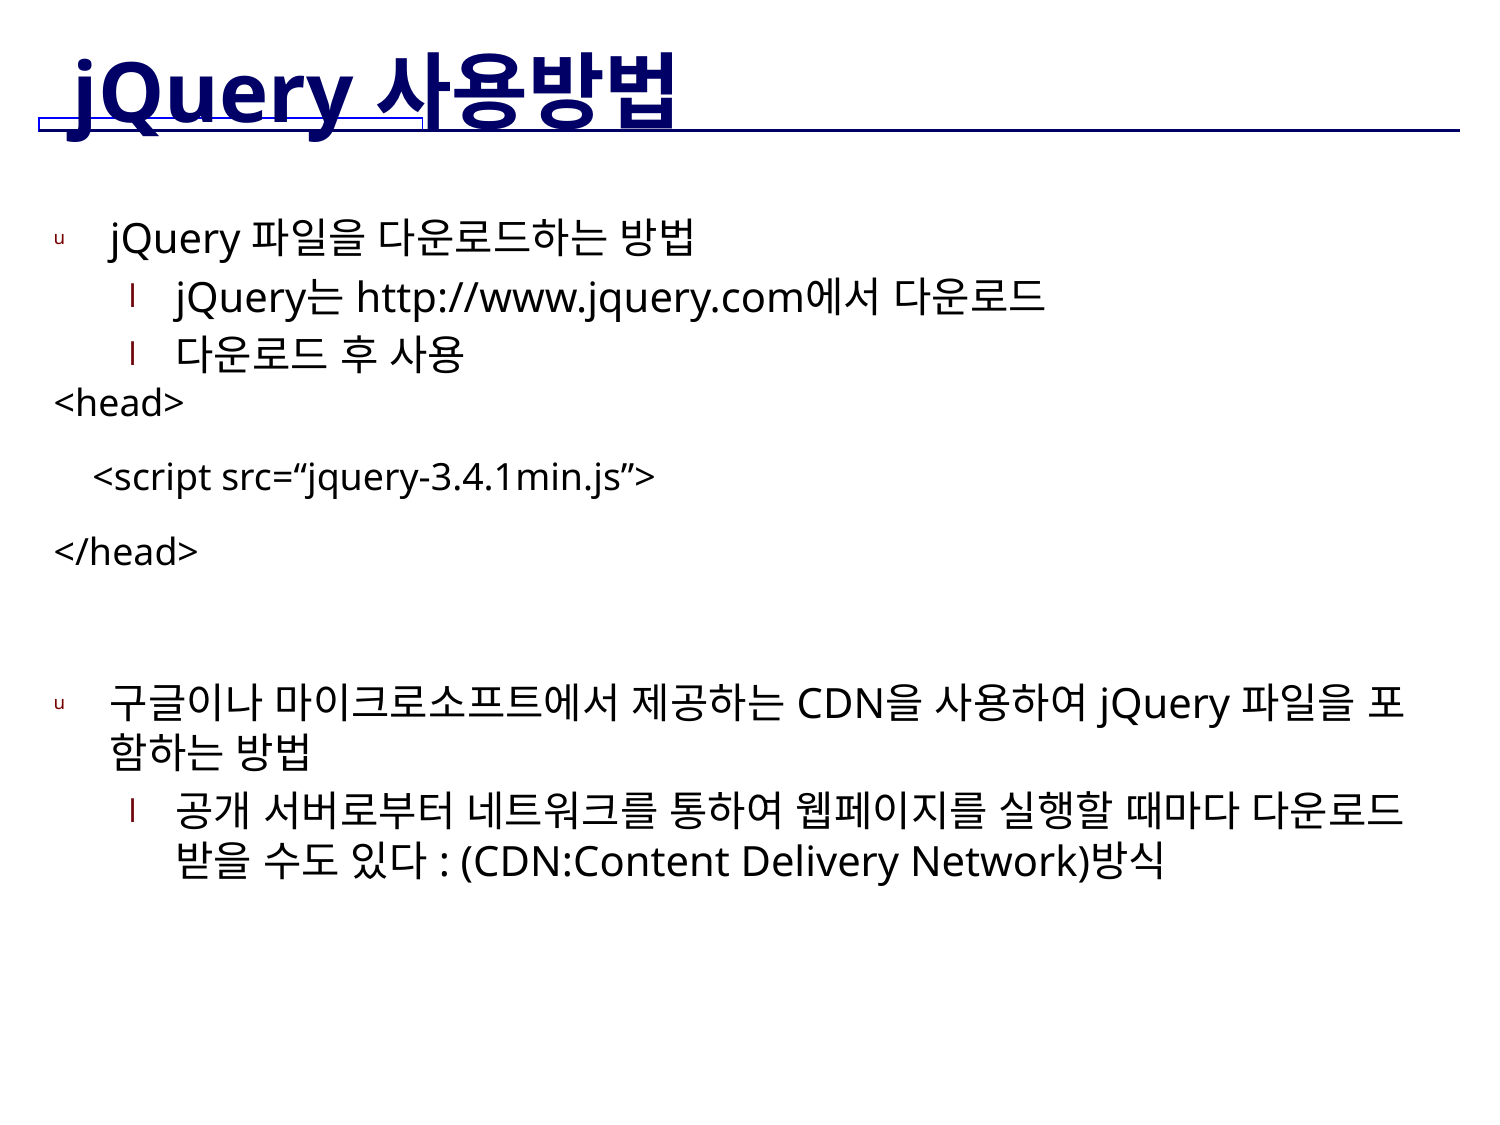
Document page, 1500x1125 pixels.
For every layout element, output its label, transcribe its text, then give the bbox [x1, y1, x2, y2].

title jQuery 사용방법 [58, 31, 1077, 110]
list jQuery 파일을 다운로드하는 방법 jQuery는 http://www.jquery.com에서 다운로드 다운로드 후 사용 <head> <script src=“jquery-3.4.1min.js”> </head> 구글이나 마이크로소프트에서 제공하는 CDN을 사용하여 jQuery 파일을 포함하는 방법 공개 서버로부터 네트워크를 통하여 웹페이지를 실행할 때마다 다운로드 받을 수도 있다 : (CDN:Content Delivery Network)방식 [38, 204, 1456, 1033]
